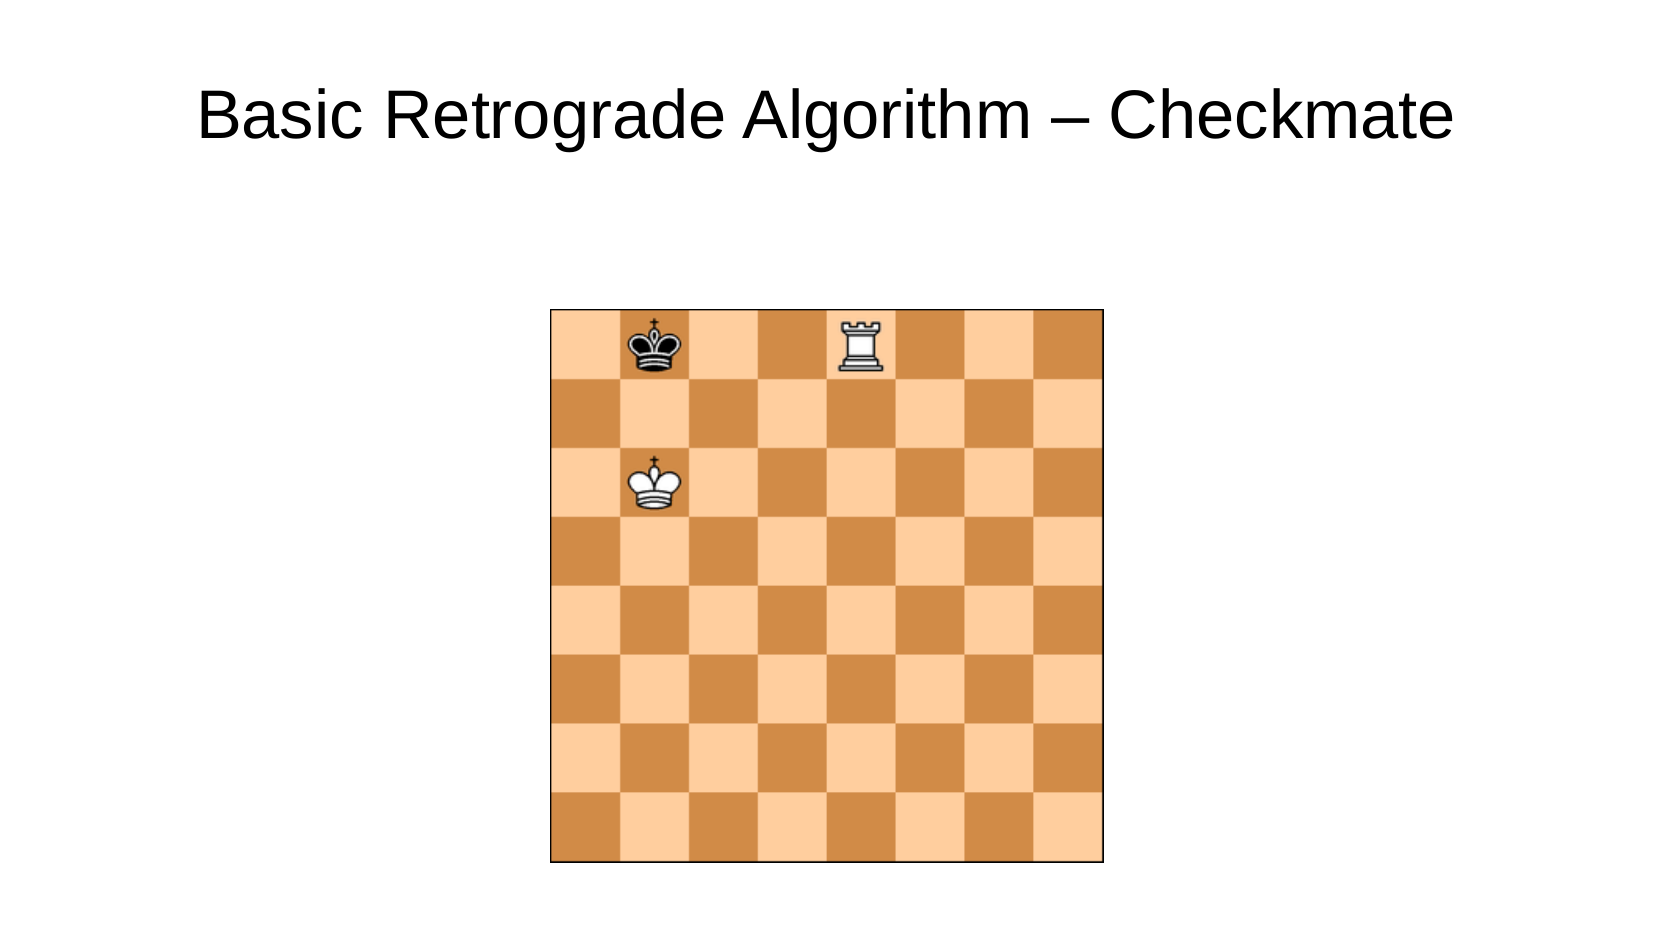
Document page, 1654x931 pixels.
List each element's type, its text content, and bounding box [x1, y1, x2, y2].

picture [550, 309, 1104, 863]
title Basic Retrograde Algorithm – Checkmate [82, 37, 1571, 193]
